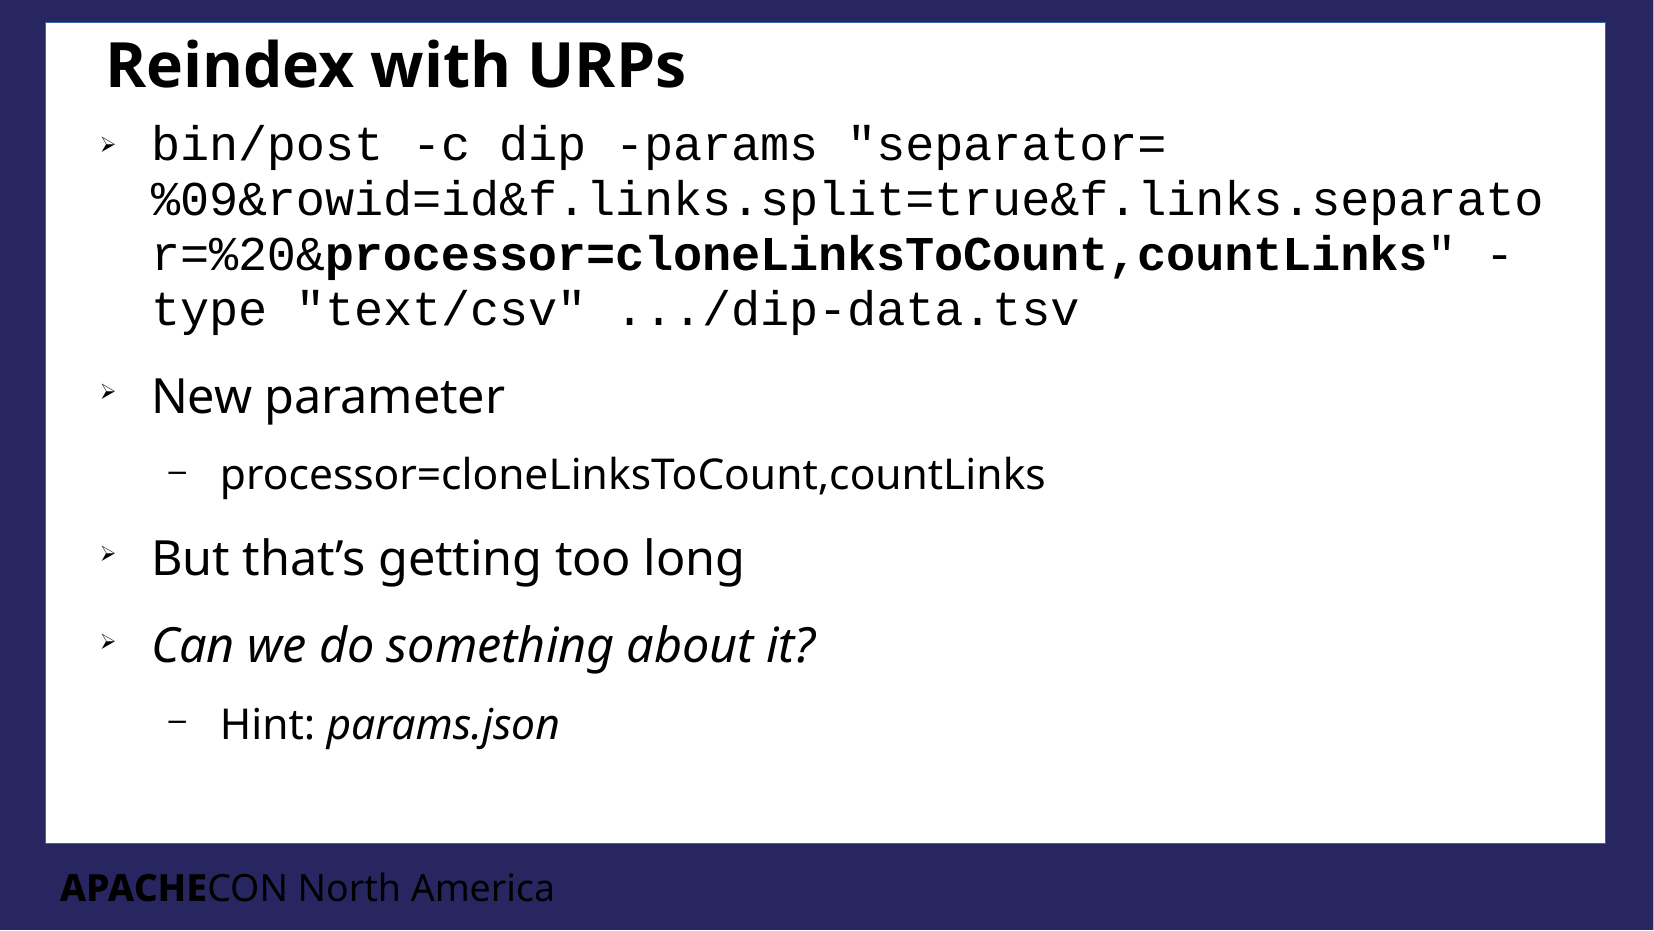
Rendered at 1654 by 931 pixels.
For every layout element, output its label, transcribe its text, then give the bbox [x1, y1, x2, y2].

list bin/post -c dip -params "separator=%09&rowid=id&f.links.split=true&f.links.separator=%20&processor=cloneLinksToCount,countLinks" -type "text/csv" .../dip-data.tsv New parameter processor=cloneLinksToCount,countLinks But that’s getting too long Can we do something about it? Hint: params.json [82, 120, 1571, 757]
title Reindex with URPs [105, 25, 1546, 102]
